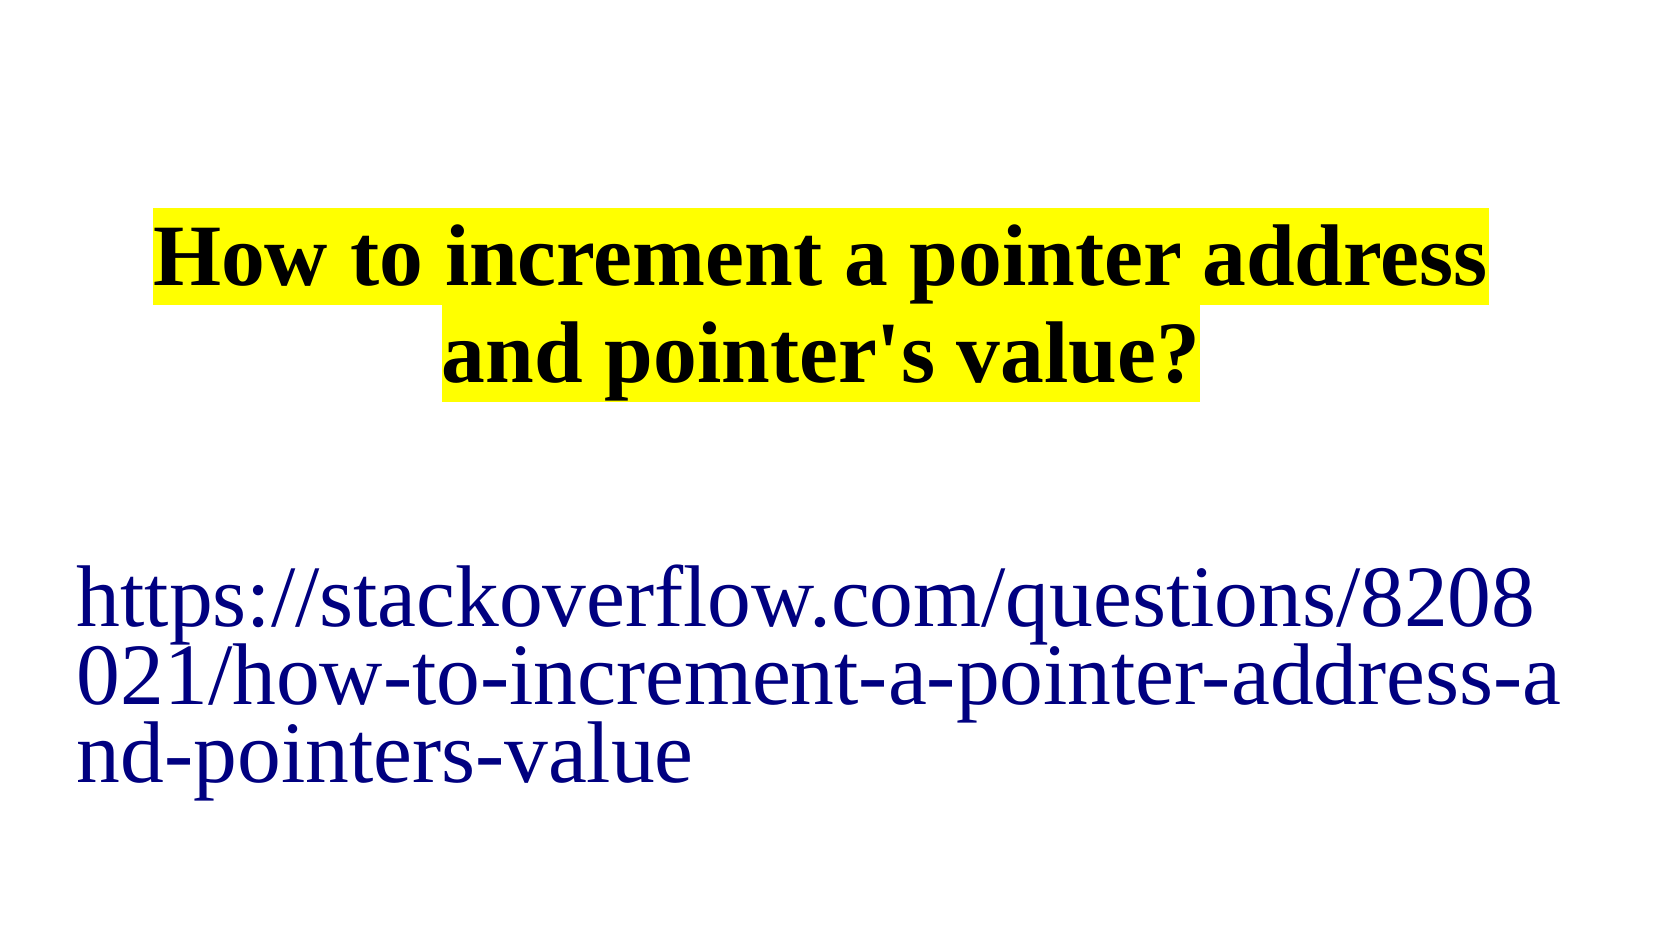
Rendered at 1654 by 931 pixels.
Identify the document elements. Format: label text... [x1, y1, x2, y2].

text_box How to increment a pointer address and pointer's value? https://stackoverflow.com/questions/8208021/how-to-increment-a-pointer-address-and-pointers-value [76, 82, 1566, 893]
